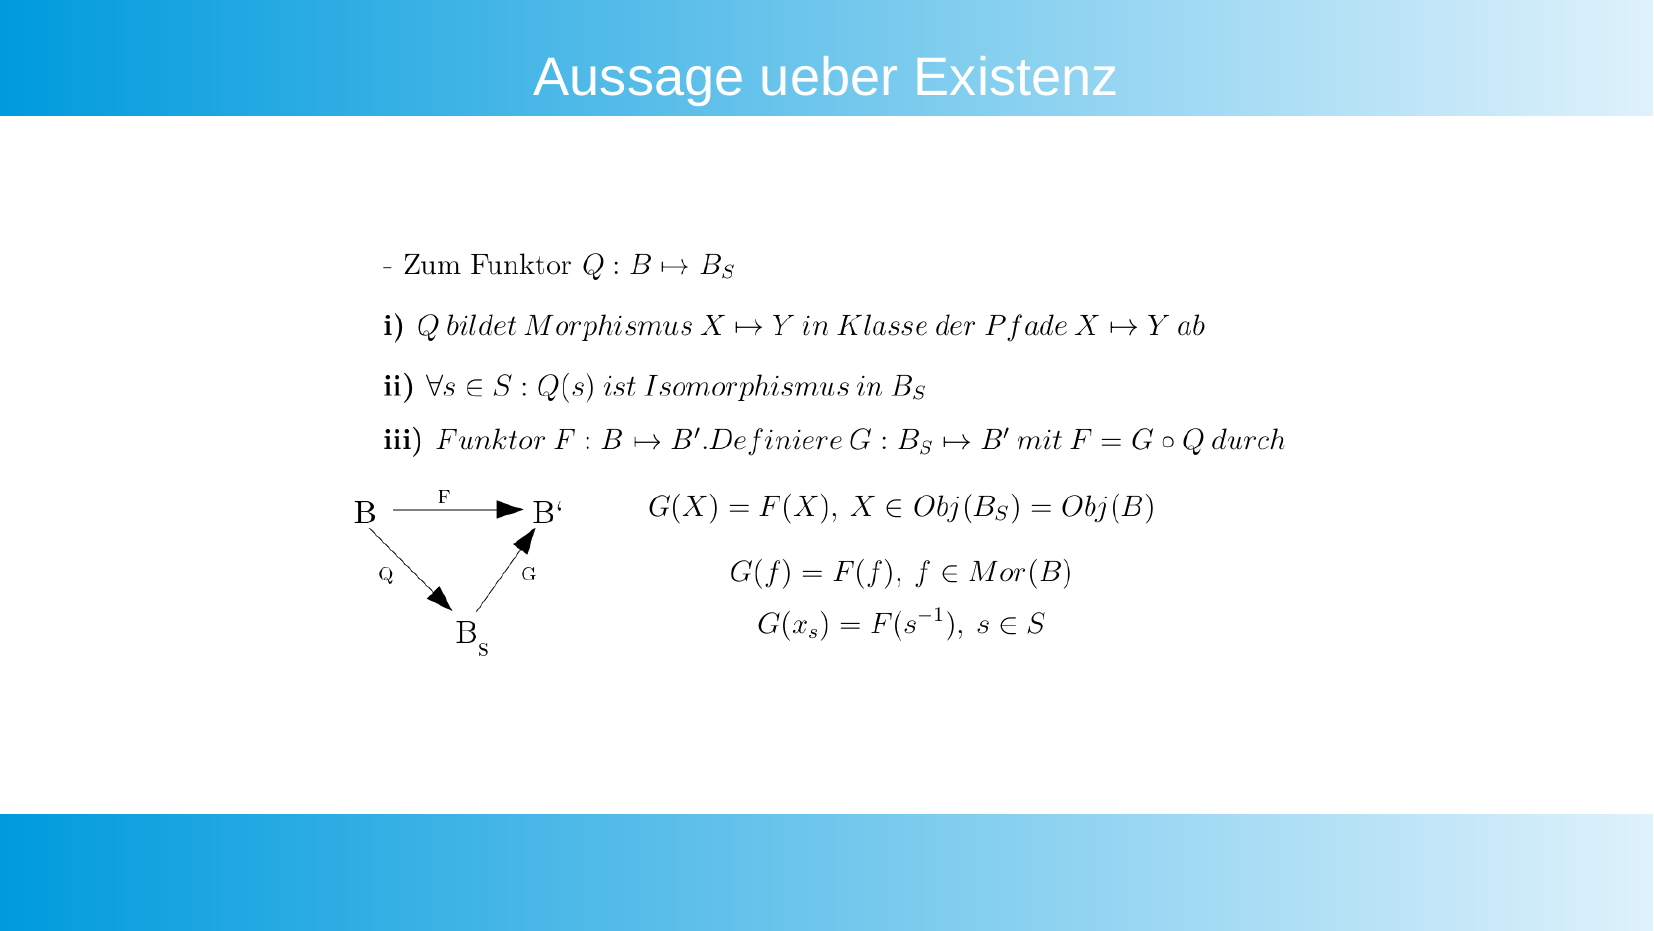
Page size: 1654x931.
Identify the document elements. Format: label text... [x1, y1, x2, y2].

picture [312, 242, 1307, 674]
title Aussage ueber Existenz [82, 37, 1571, 116]
